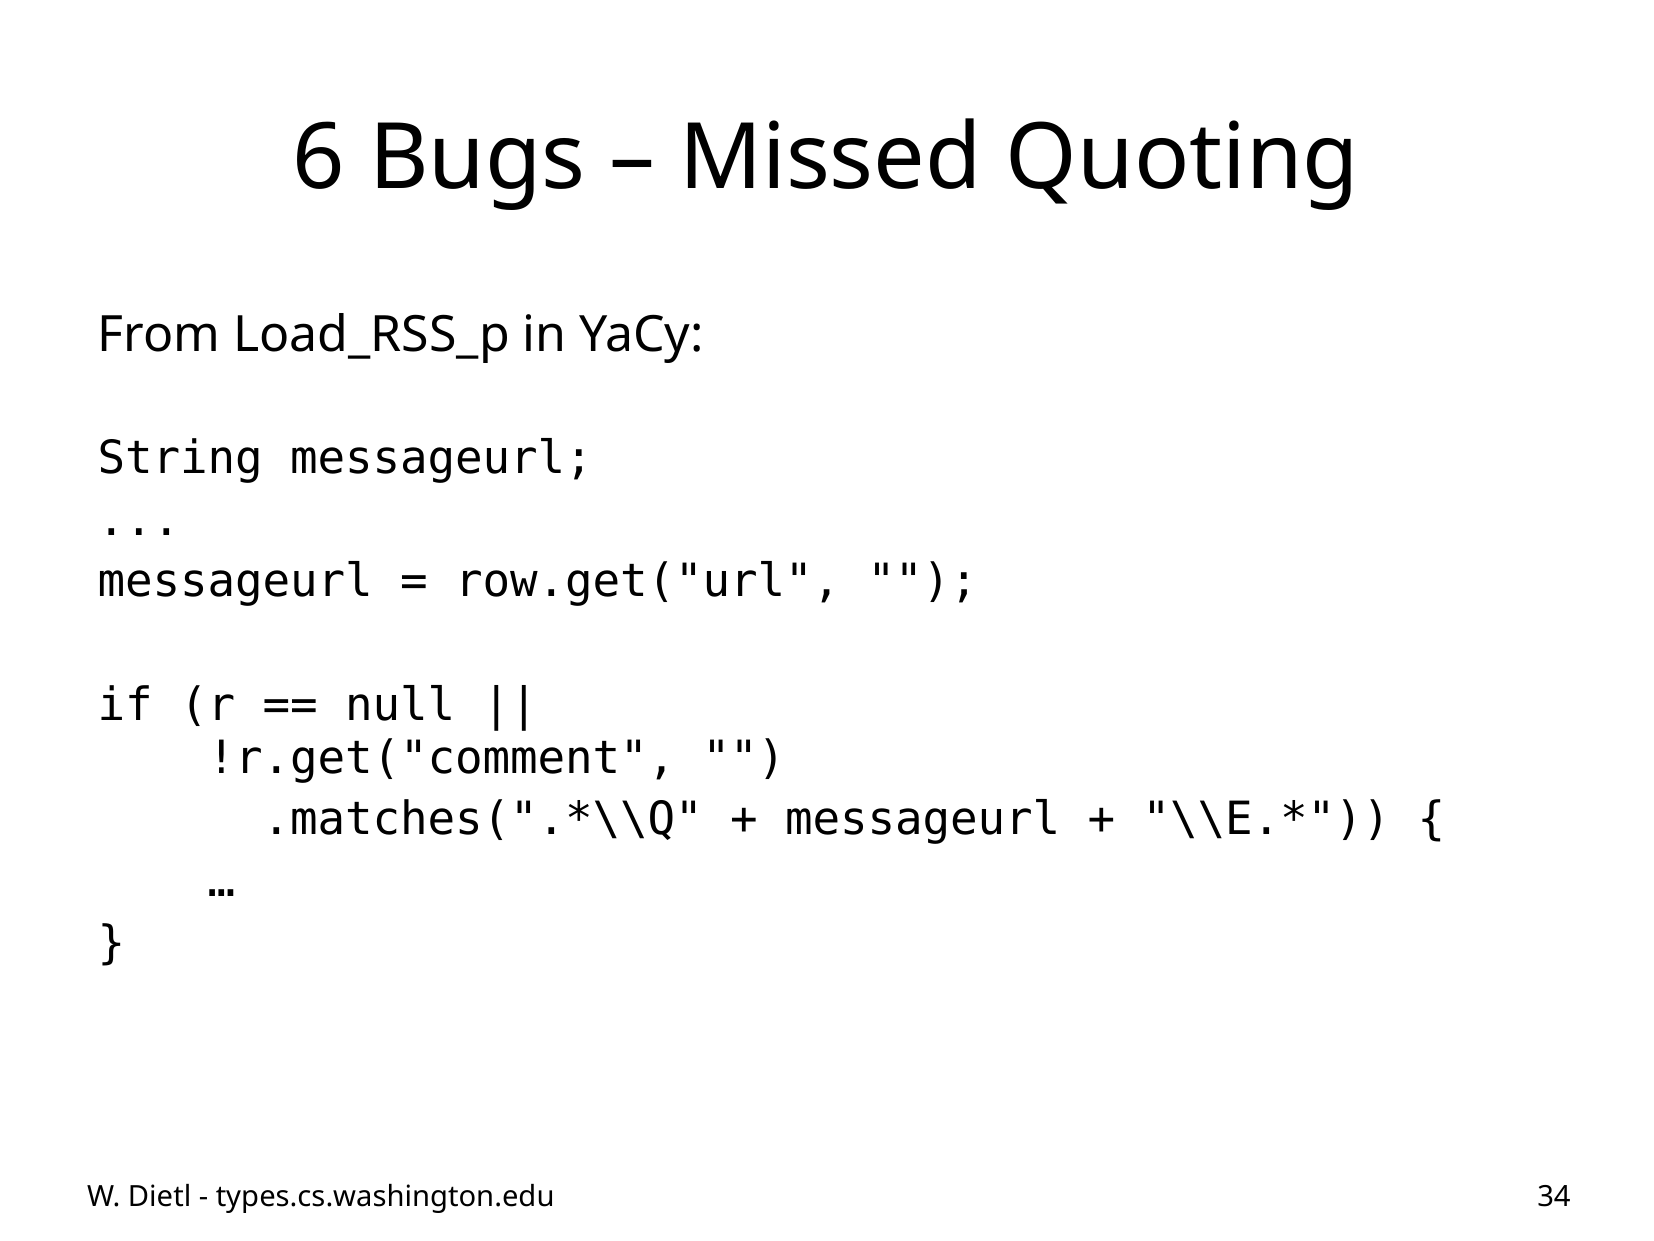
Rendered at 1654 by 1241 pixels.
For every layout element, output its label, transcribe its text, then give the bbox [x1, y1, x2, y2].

title 6 Bugs – Missed Quoting [82, 49, 1571, 257]
list From Load_RSS_p in YaCy: String messageurl; ... messageurl = row.get("url", ""); if (r == null || !r.get("comment", "") .matches(".*\\Q" + messageurl + "\\E.*")) { … } [82, 290, 1571, 1109]
